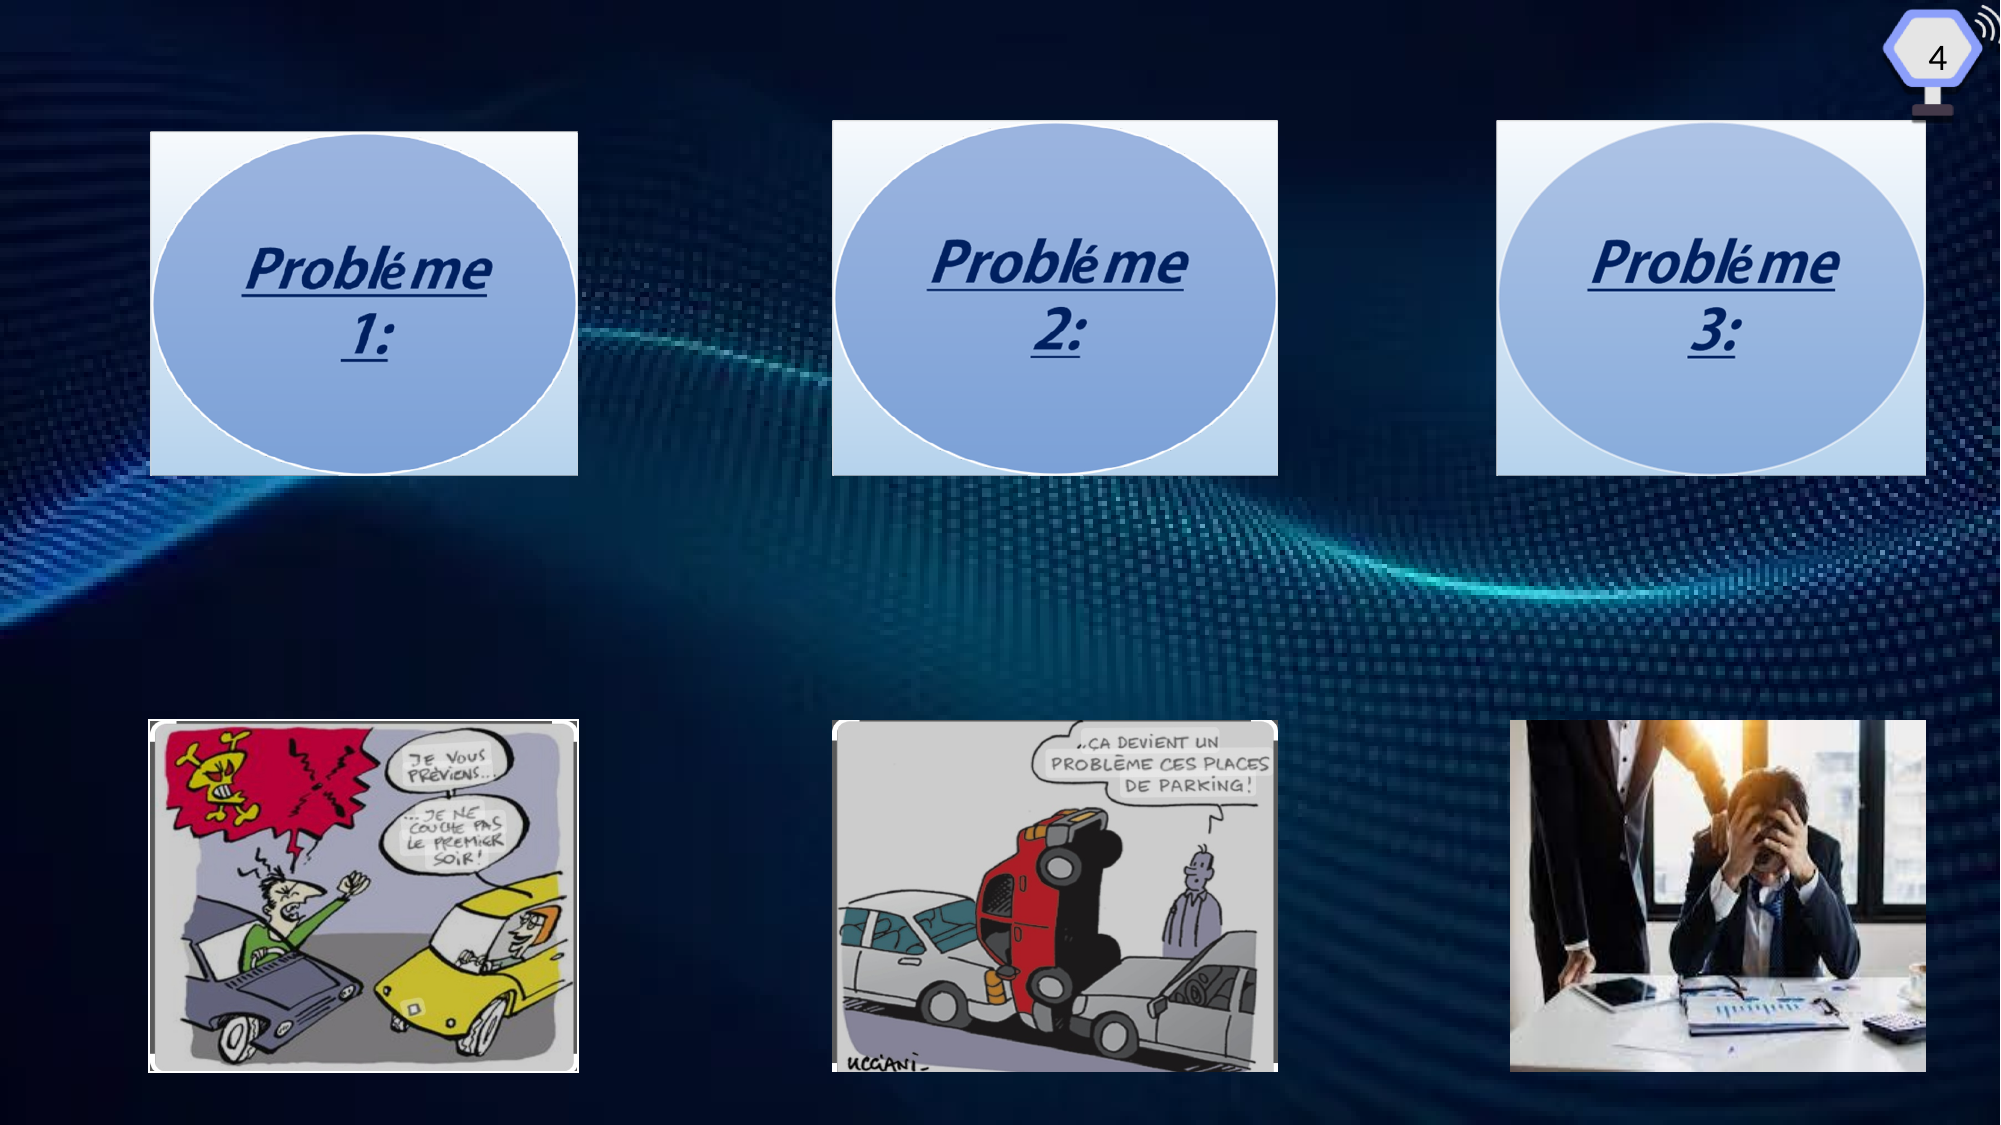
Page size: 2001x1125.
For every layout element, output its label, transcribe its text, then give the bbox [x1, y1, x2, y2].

picture [0, 0, 2000, 1125]
text_box 4 [1924, 25, 1944, 87]
